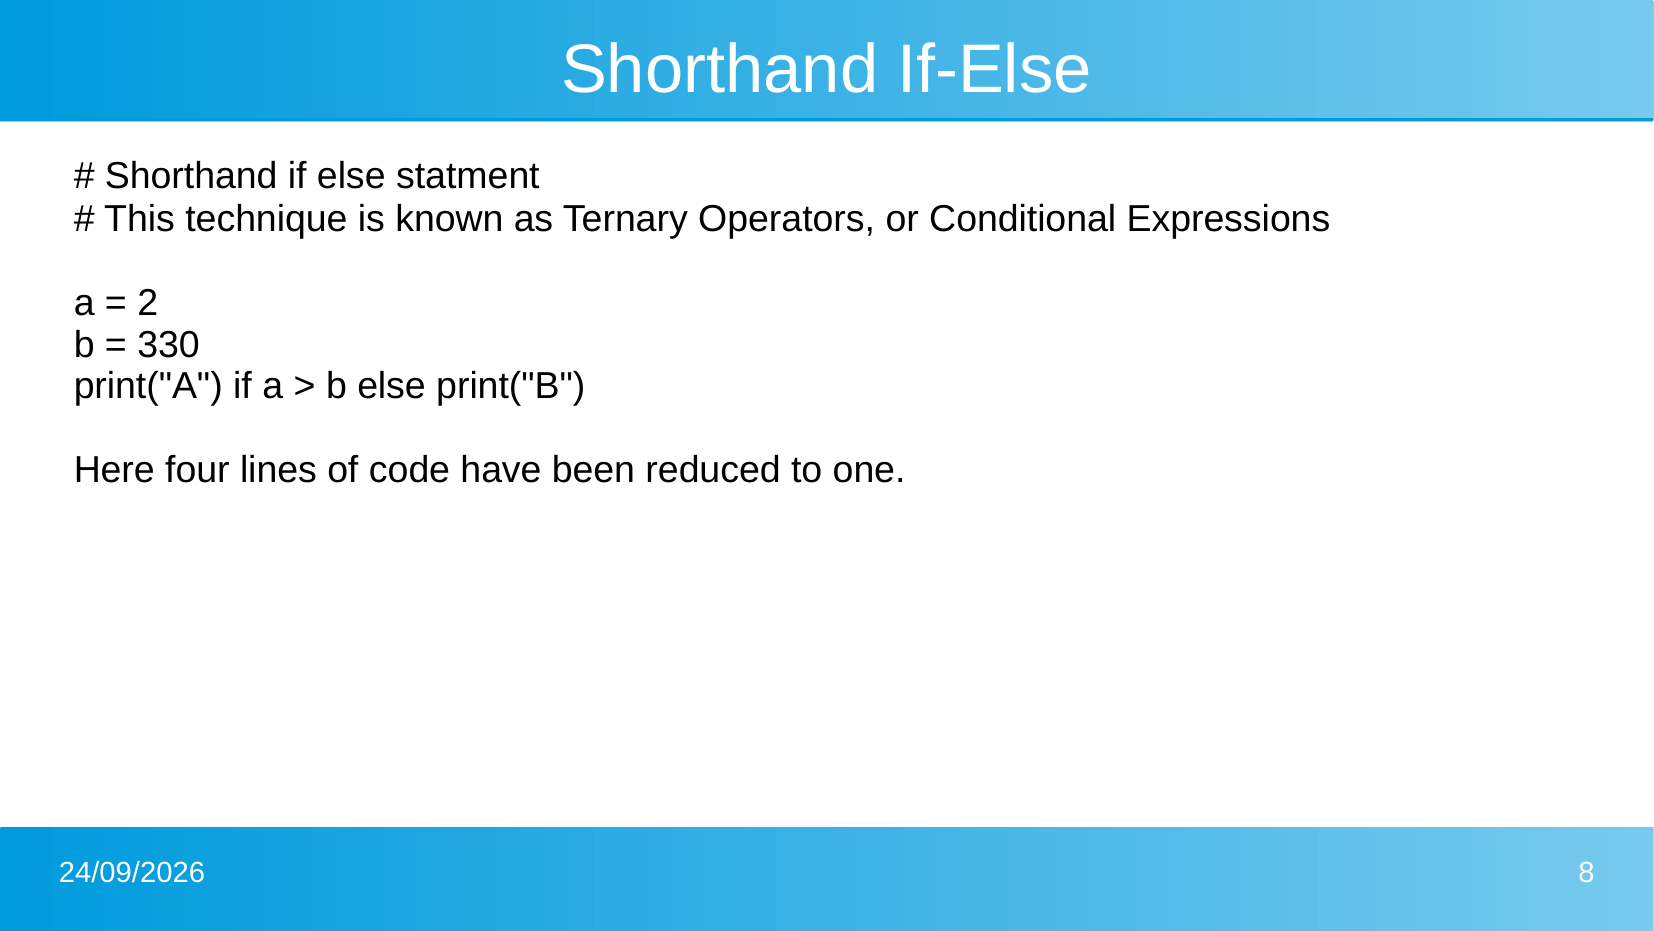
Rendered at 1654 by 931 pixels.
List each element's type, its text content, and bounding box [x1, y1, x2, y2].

text_box # Shorthand if else statment # This technique is known as Ternary Operators, or Conditional Expressions a = 2 b = 330 print("A") if a > b else print("B") Here four lines of code have been reduced to one. [59, 147, 1565, 541]
title Shorthand If-Else [59, 29, 1595, 108]
